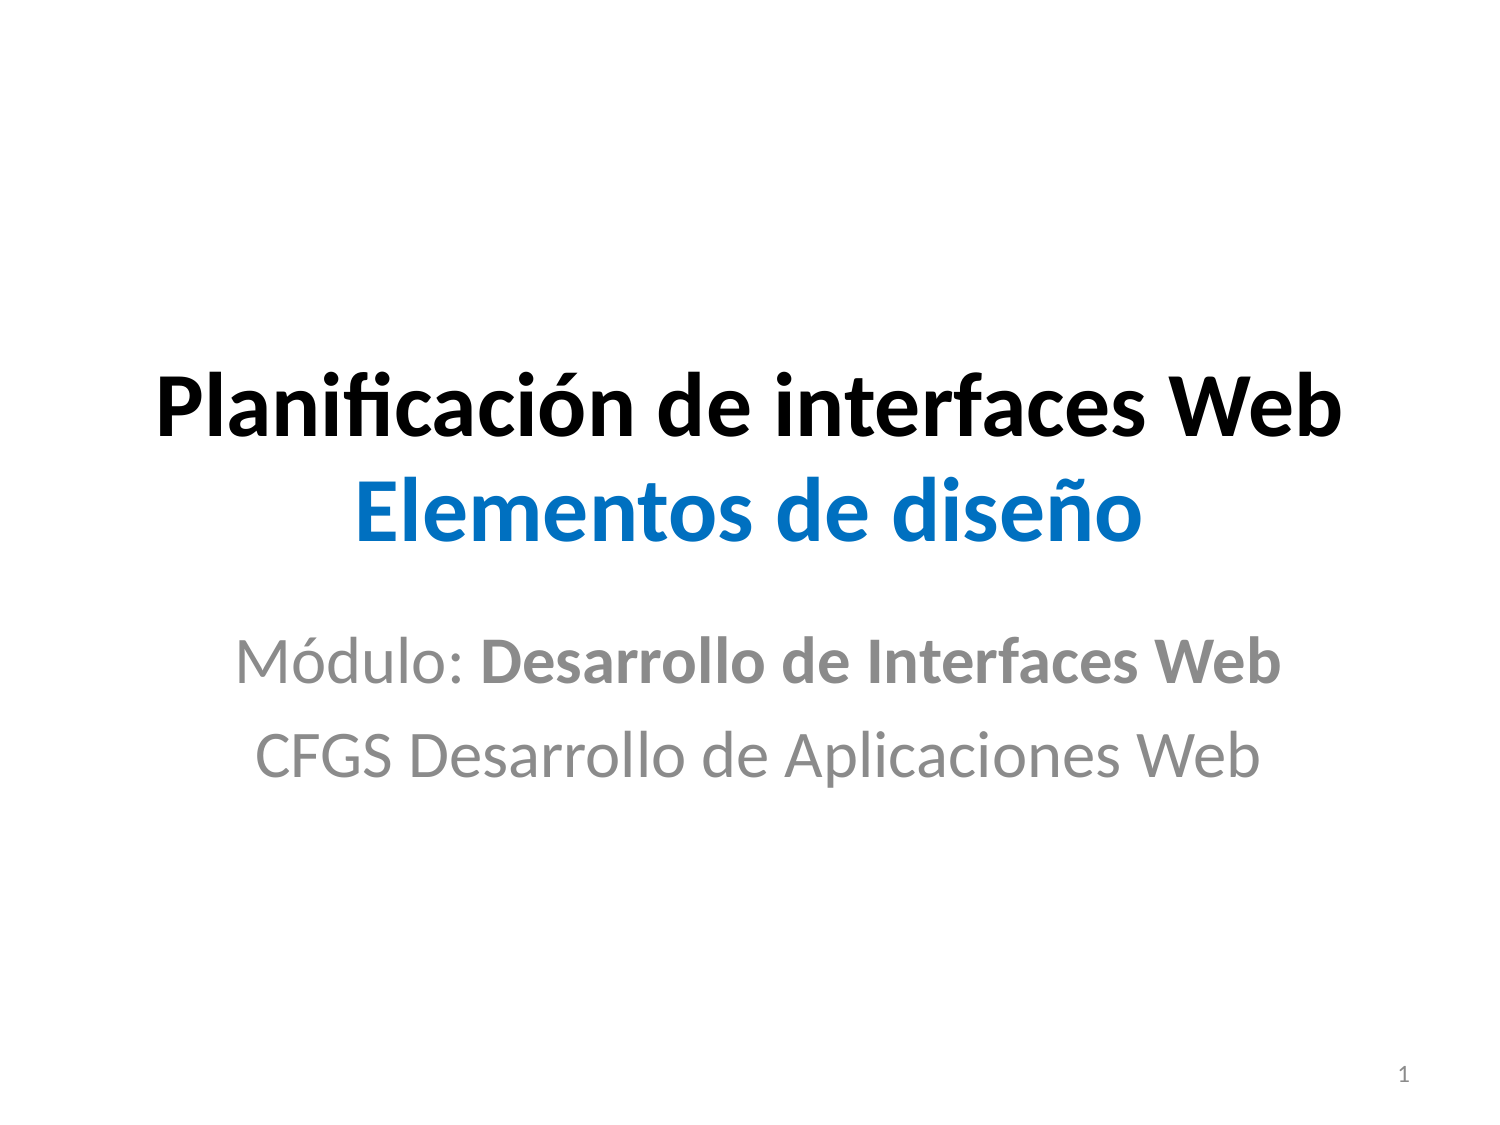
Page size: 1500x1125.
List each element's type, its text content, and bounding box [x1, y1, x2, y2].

title Planificación de interfaces Web [112, 278, 1388, 410]
subtitle Módulo: Desarrollo de Interfaces Web CFGS Desarrollo de Aplicaciones Web [183, 609, 1335, 898]
slide_number <número> [1074, 1042, 1425, 1103]
text_box Elementos de diseño [74, 410, 1425, 598]
